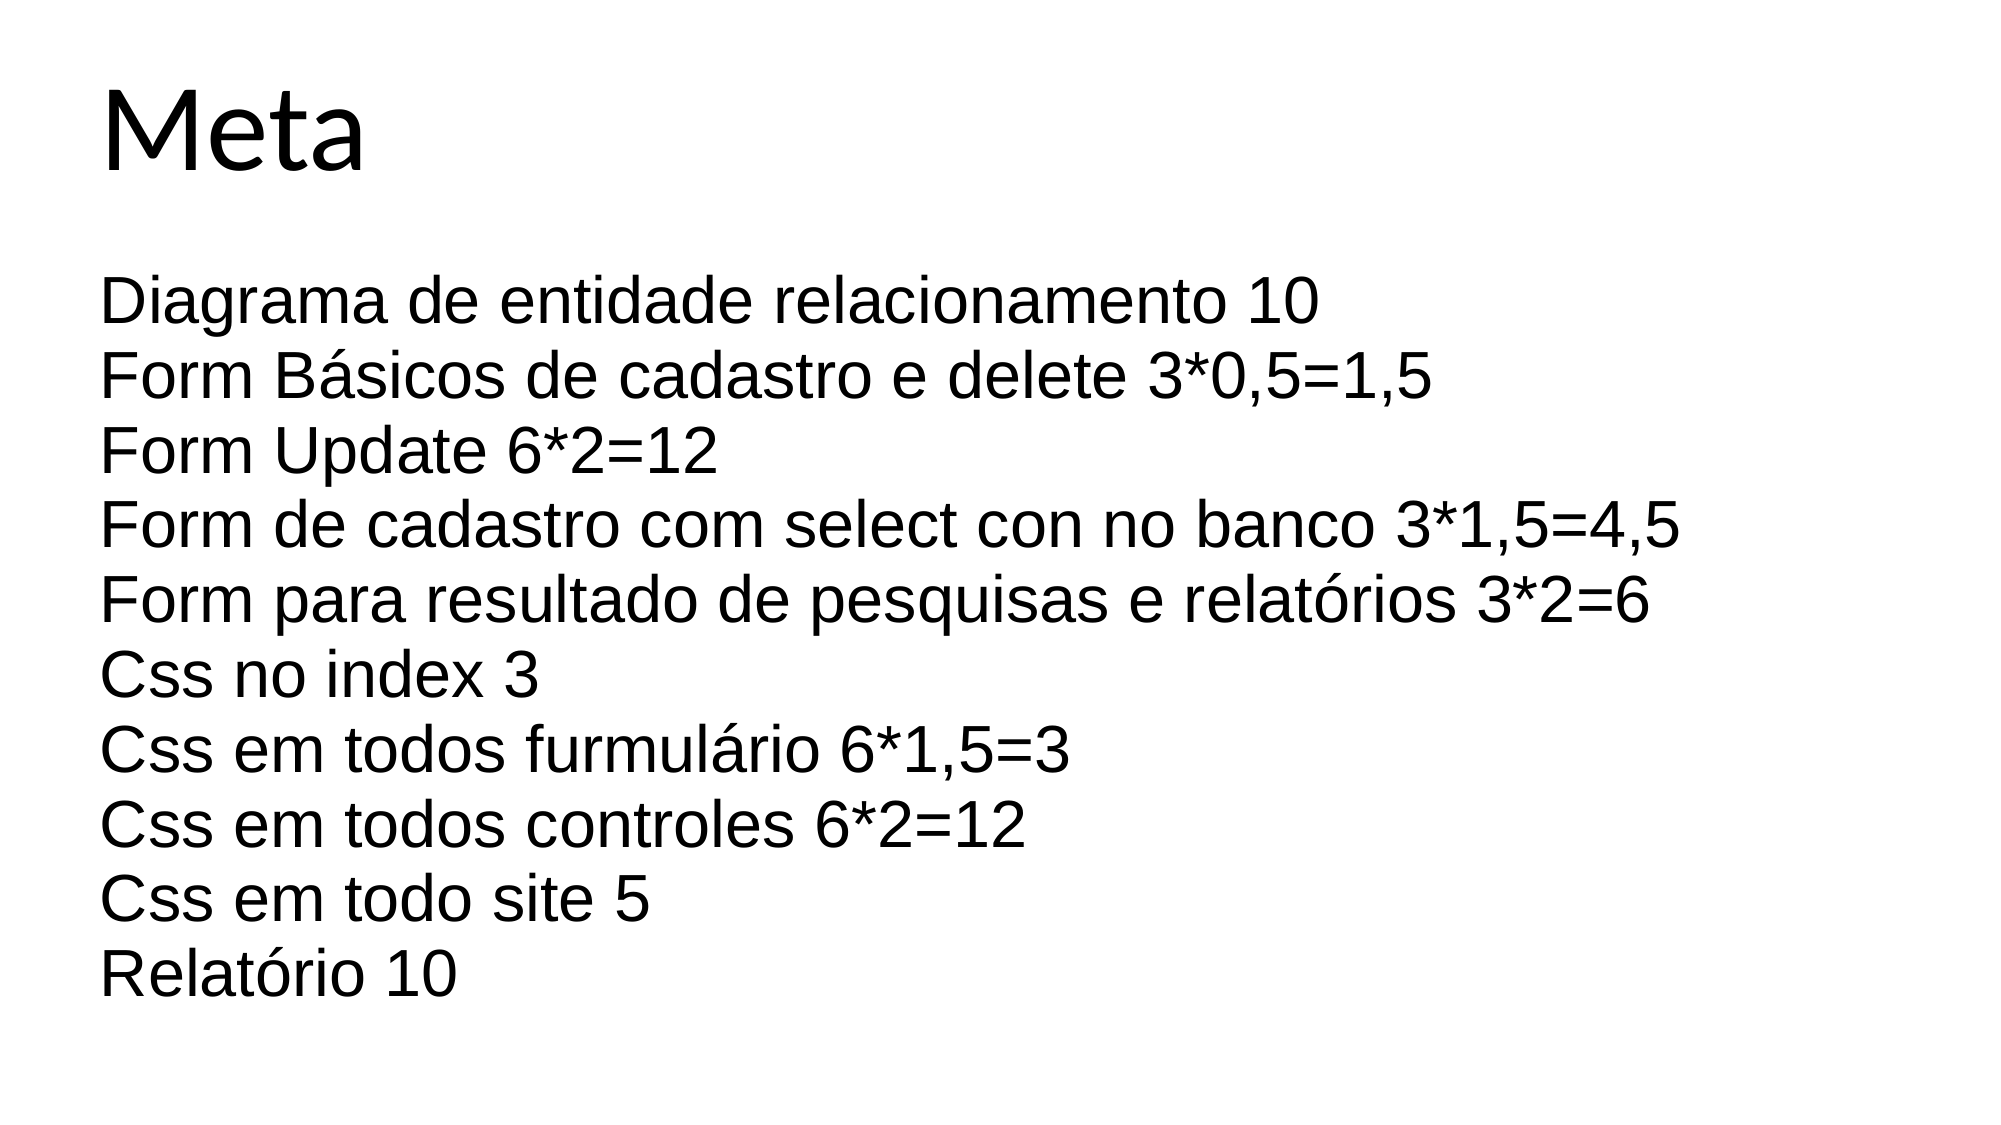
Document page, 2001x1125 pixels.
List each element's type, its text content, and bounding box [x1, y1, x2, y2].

title Meta [99, 44, 1900, 233]
subtitle Diagrama de entidade relacionamento 10 Form Básicos de cadastro e delete 3*0,5=1,5 Form Update 6*2=12 Form de cadastro com select con no banco 3*1,5=4,5 Form para resultado de pesquisas e relatórios 3*2=6 Css no index 3 Css em todos furmulário 6*1,5=3 Css em todos controles 6*2=12 Css em todo site 5 Relatório 10 [99, 263, 1900, 1125]
